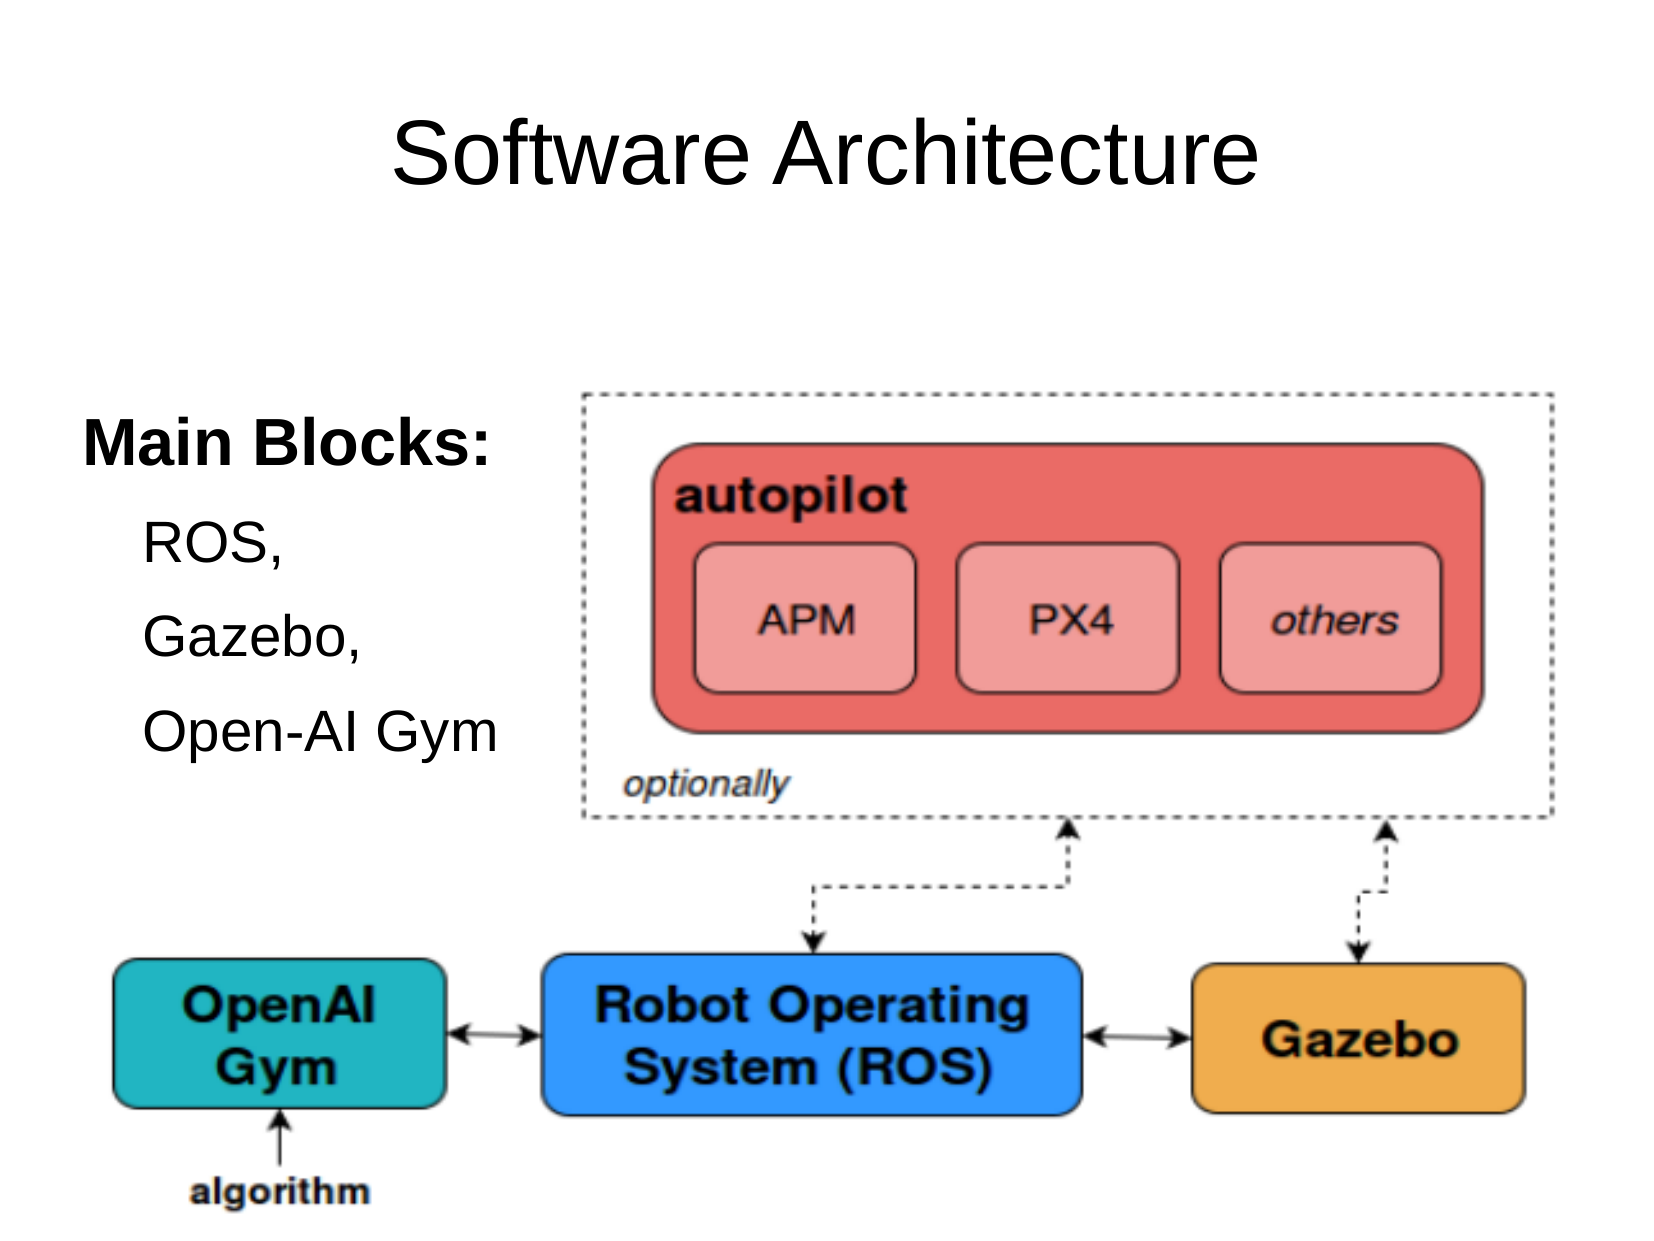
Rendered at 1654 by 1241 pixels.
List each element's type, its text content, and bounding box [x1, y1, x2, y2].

title Software Architecture [82, 49, 1571, 257]
list Main Blocks: ROS, Gazebo, Open-AI Gym [45, 405, 511, 796]
picture [90, 335, 1576, 1216]
